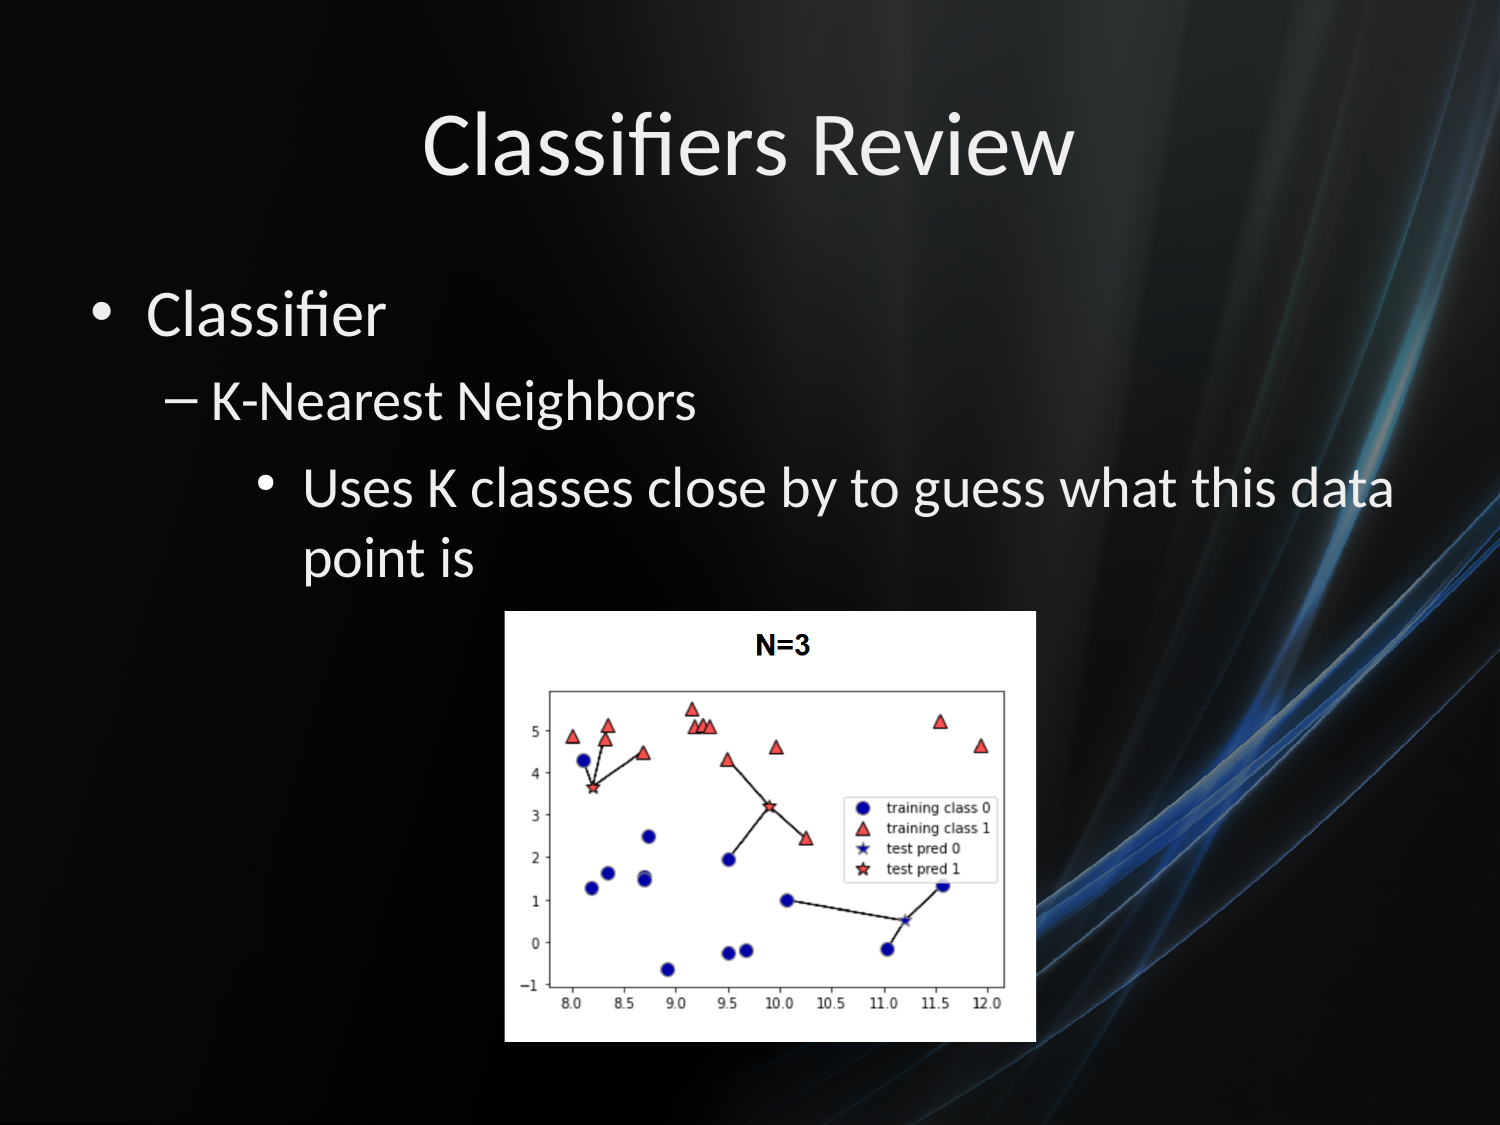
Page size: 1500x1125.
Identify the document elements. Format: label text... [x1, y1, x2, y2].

title Classifiers Review [75, 45, 1425, 233]
picture [0, 0, 1500, 1125]
list Classifier K-Nearest Neighbors Uses K classes close by to guess what this data point is [75, 262, 1425, 1005]
